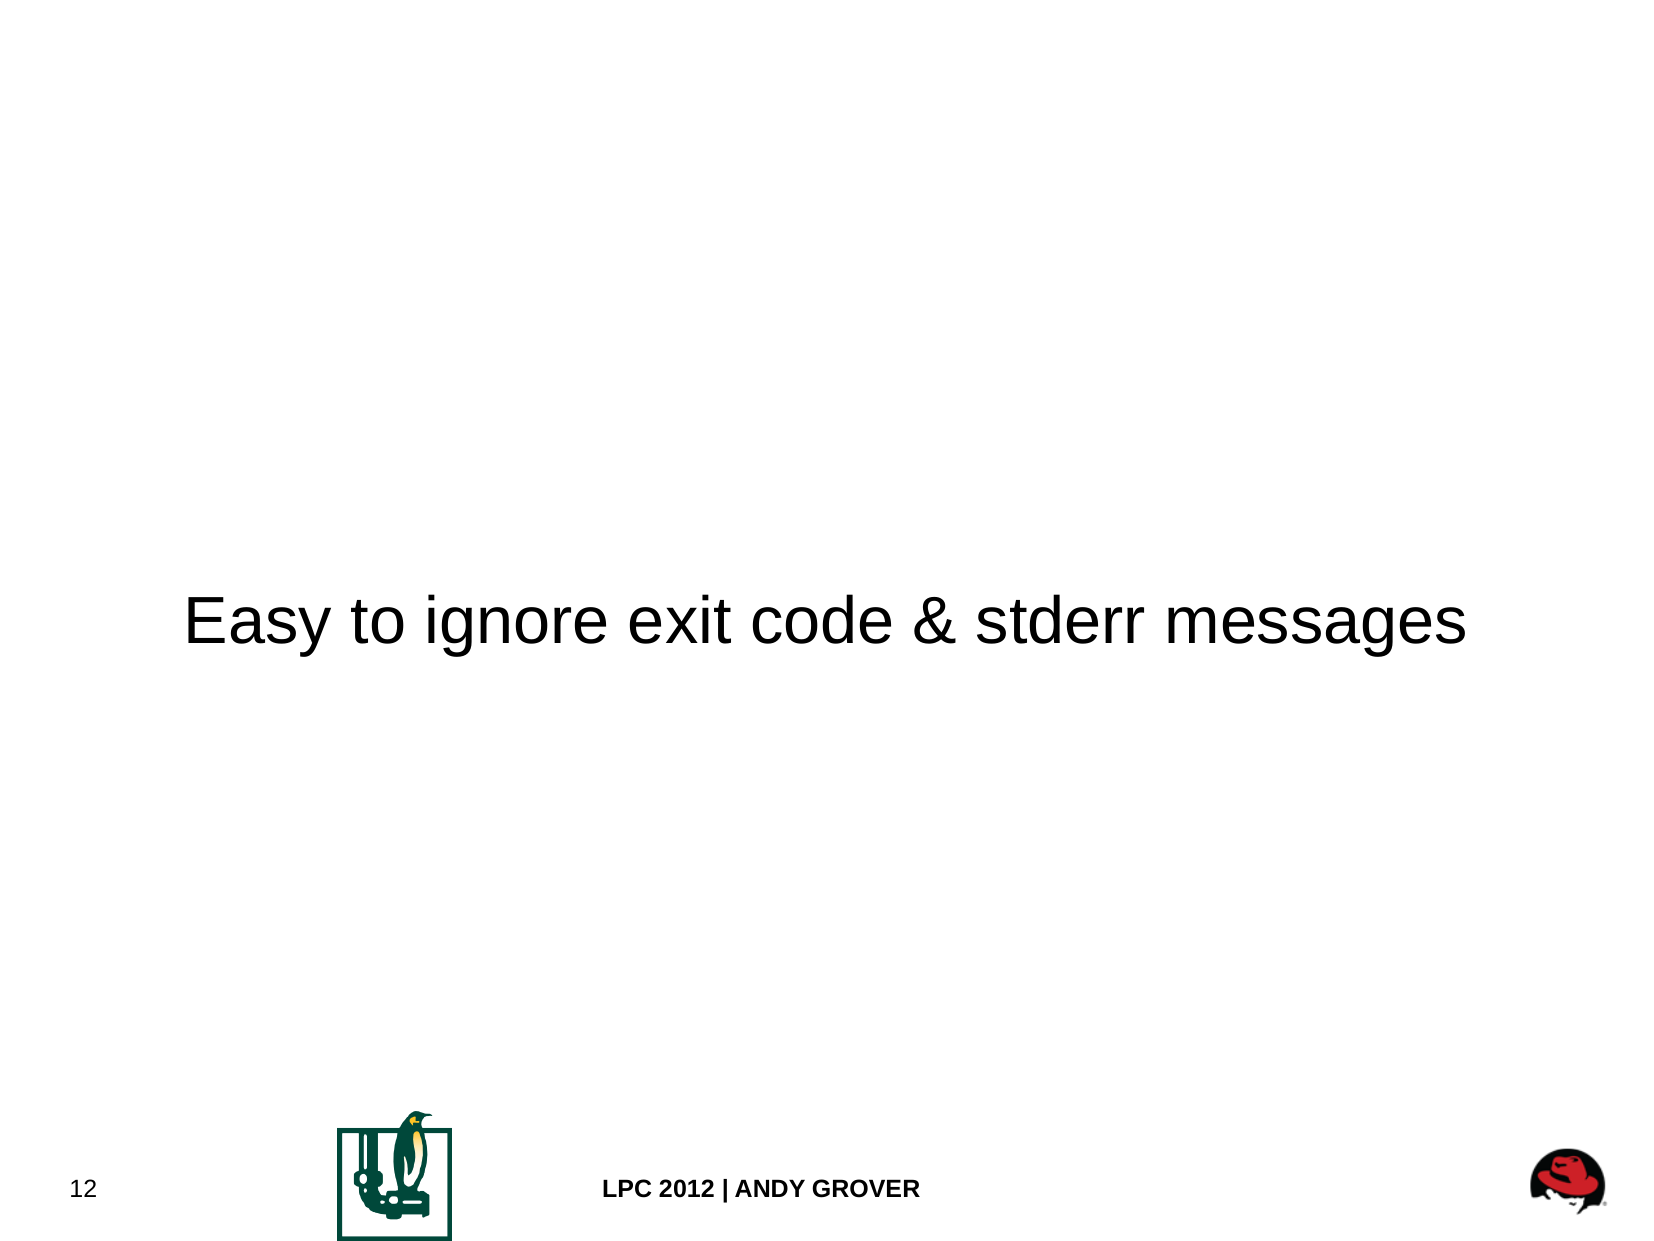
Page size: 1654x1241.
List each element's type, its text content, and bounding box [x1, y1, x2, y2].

subtitle Easy to ignore exit code & stderr messages [82, 119, 1571, 1121]
picture [1529, 1146, 1613, 1224]
picture [337, 1121, 452, 1241]
